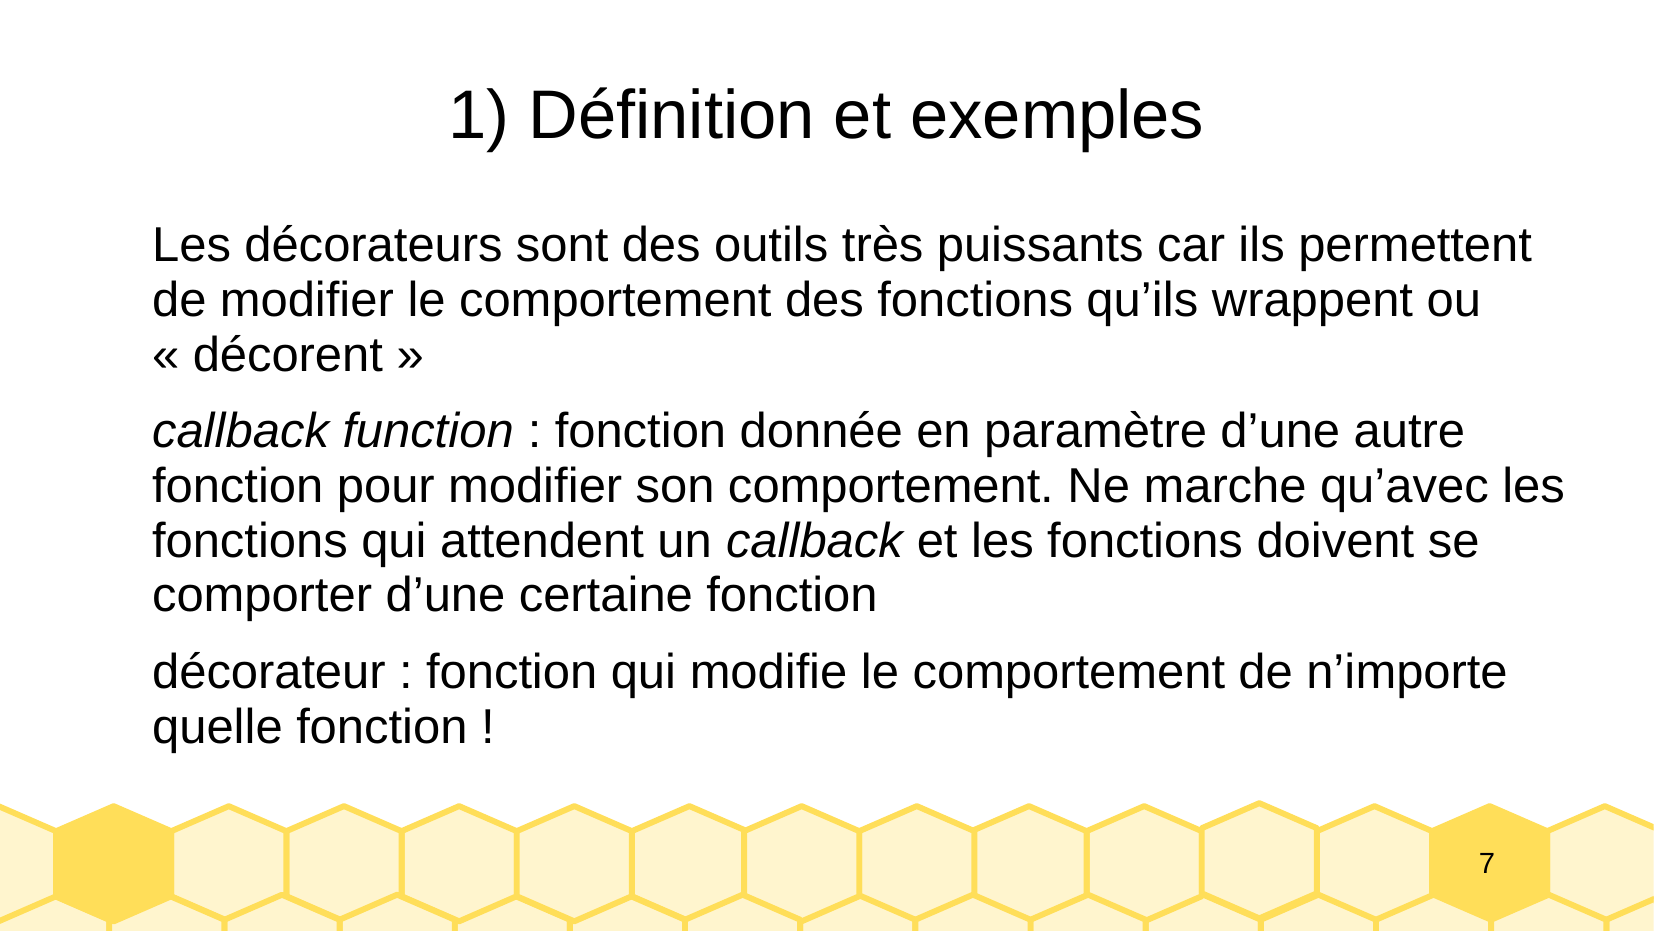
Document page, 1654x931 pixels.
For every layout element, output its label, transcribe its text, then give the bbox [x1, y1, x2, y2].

title 1) Définition et exemples [82, 37, 1571, 193]
list Les décorateurs sont des outils très puissants car ils permettent de modifier le comportement des fonctions qu’ils wrappent ou « décorent » callback function : fonction donnée en paramètre d’une autre fonction pour modifier son comportement. Ne marche qu’avec les fonctions qui attendent un callback et les fonctions doivent se comporter d’une certaine fonction décorateur : fonction qui modifie le comportement de n’importe quelle fonction ! [82, 217, 1571, 758]
